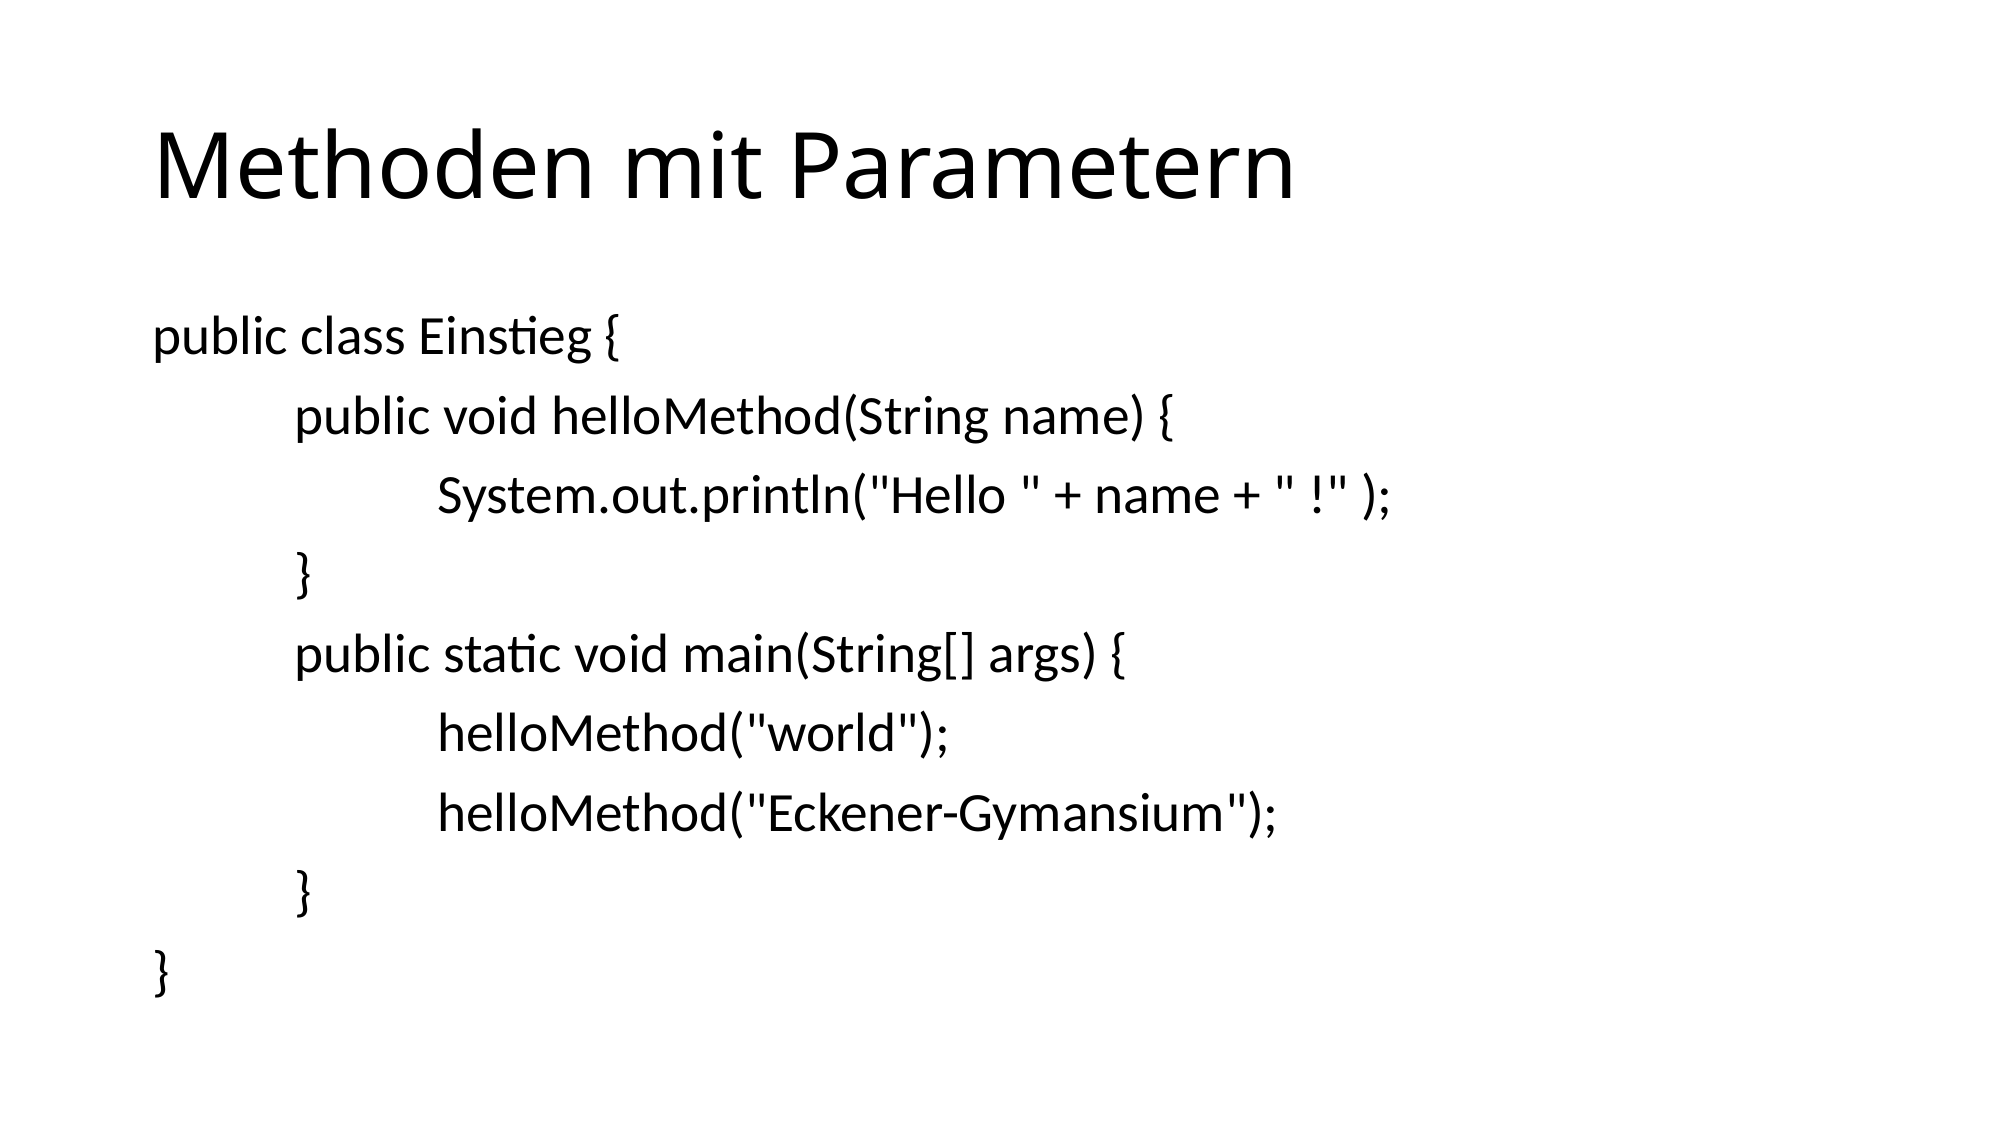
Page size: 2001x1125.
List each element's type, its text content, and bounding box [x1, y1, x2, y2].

title Methoden mit Parametern [137, 59, 1863, 278]
list public class Einstieg { public void helloMethod(String name) { System.out.println("Hello " + name + " !" ); } public static void main(String[] args) { helloMethod("world"); helloMethod("Eckener-Gymansium"); } } [137, 299, 1863, 1014]
